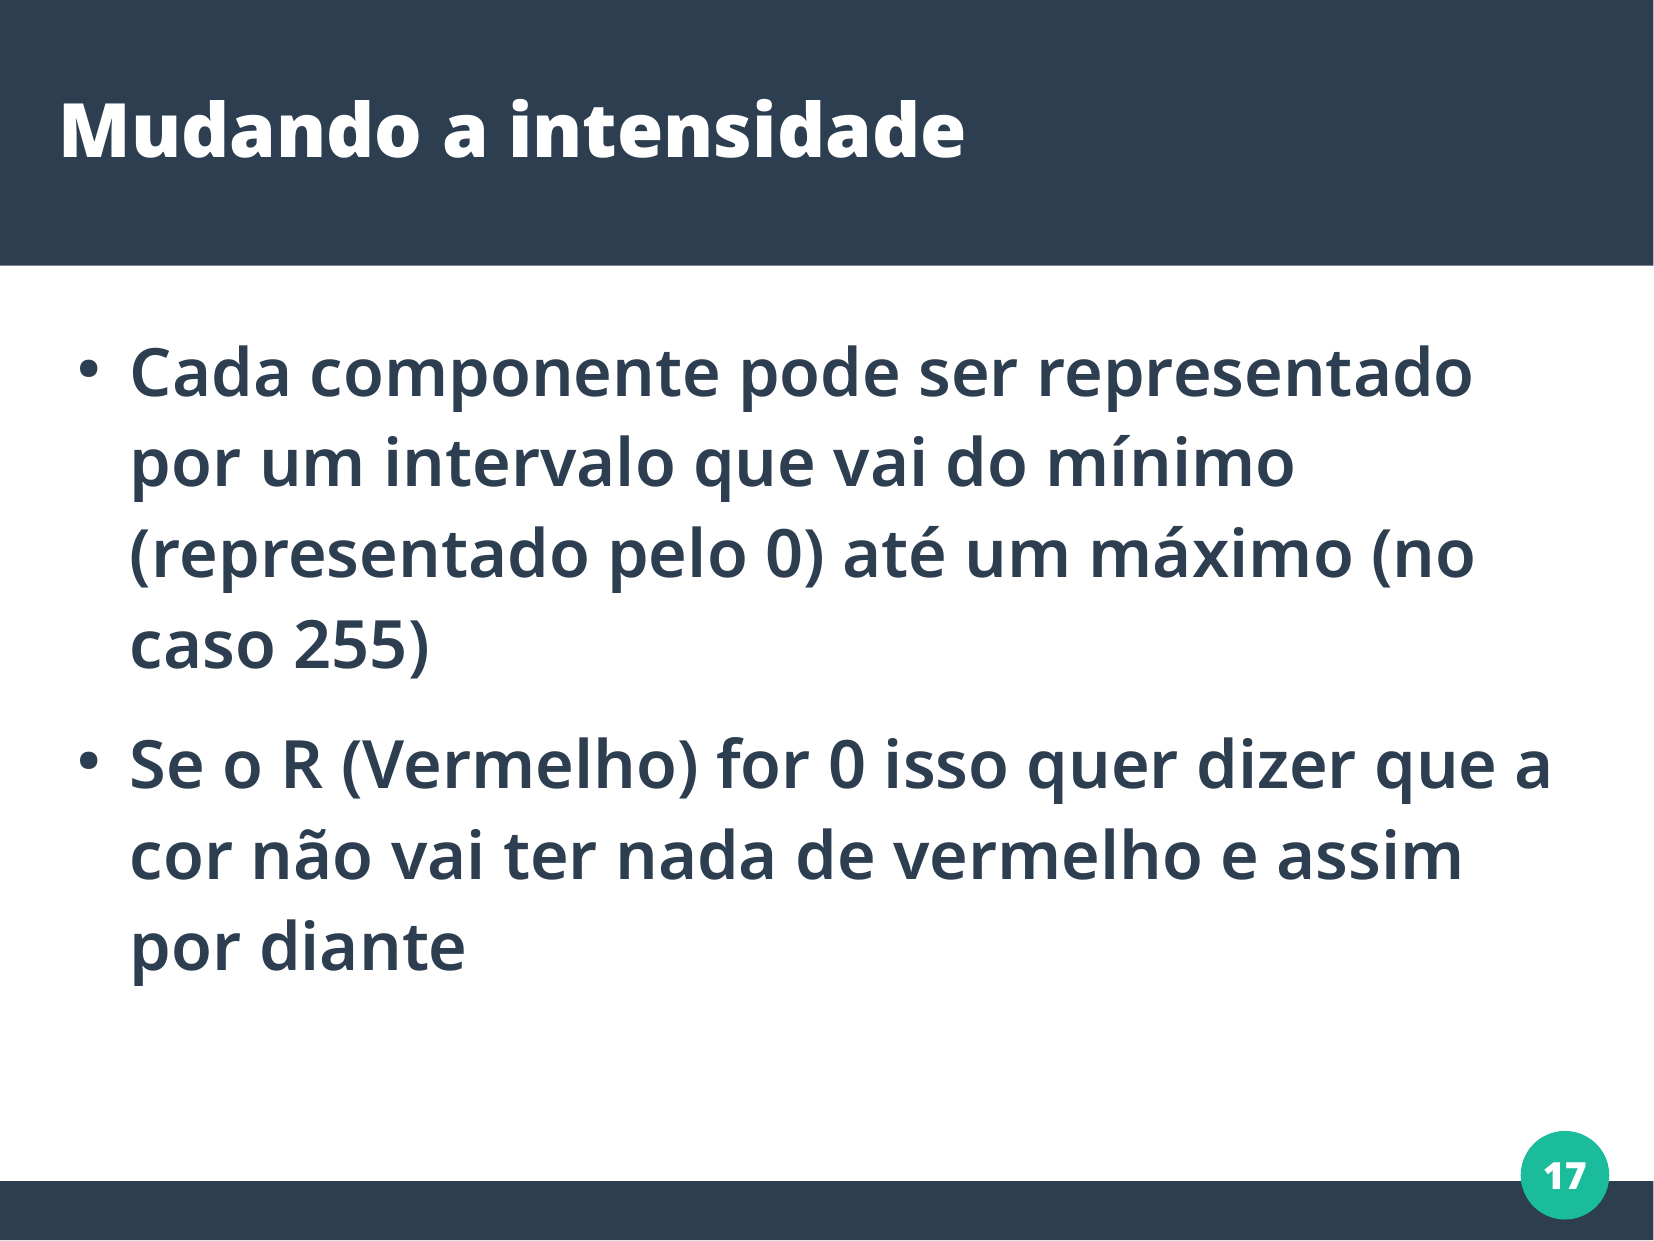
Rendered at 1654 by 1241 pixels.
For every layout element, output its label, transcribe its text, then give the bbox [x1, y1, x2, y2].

list Cada componente pode ser representado por um intervalo que vai do mínimo (representado pelo 0) até um máximo (no caso 255) Se o R (Vermelho) for 0 isso quer dizer que a cor não vai ter nada de vermelho e assim por diante [59, 324, 1595, 1152]
title Mudando a intensidade [59, 49, 1595, 207]
